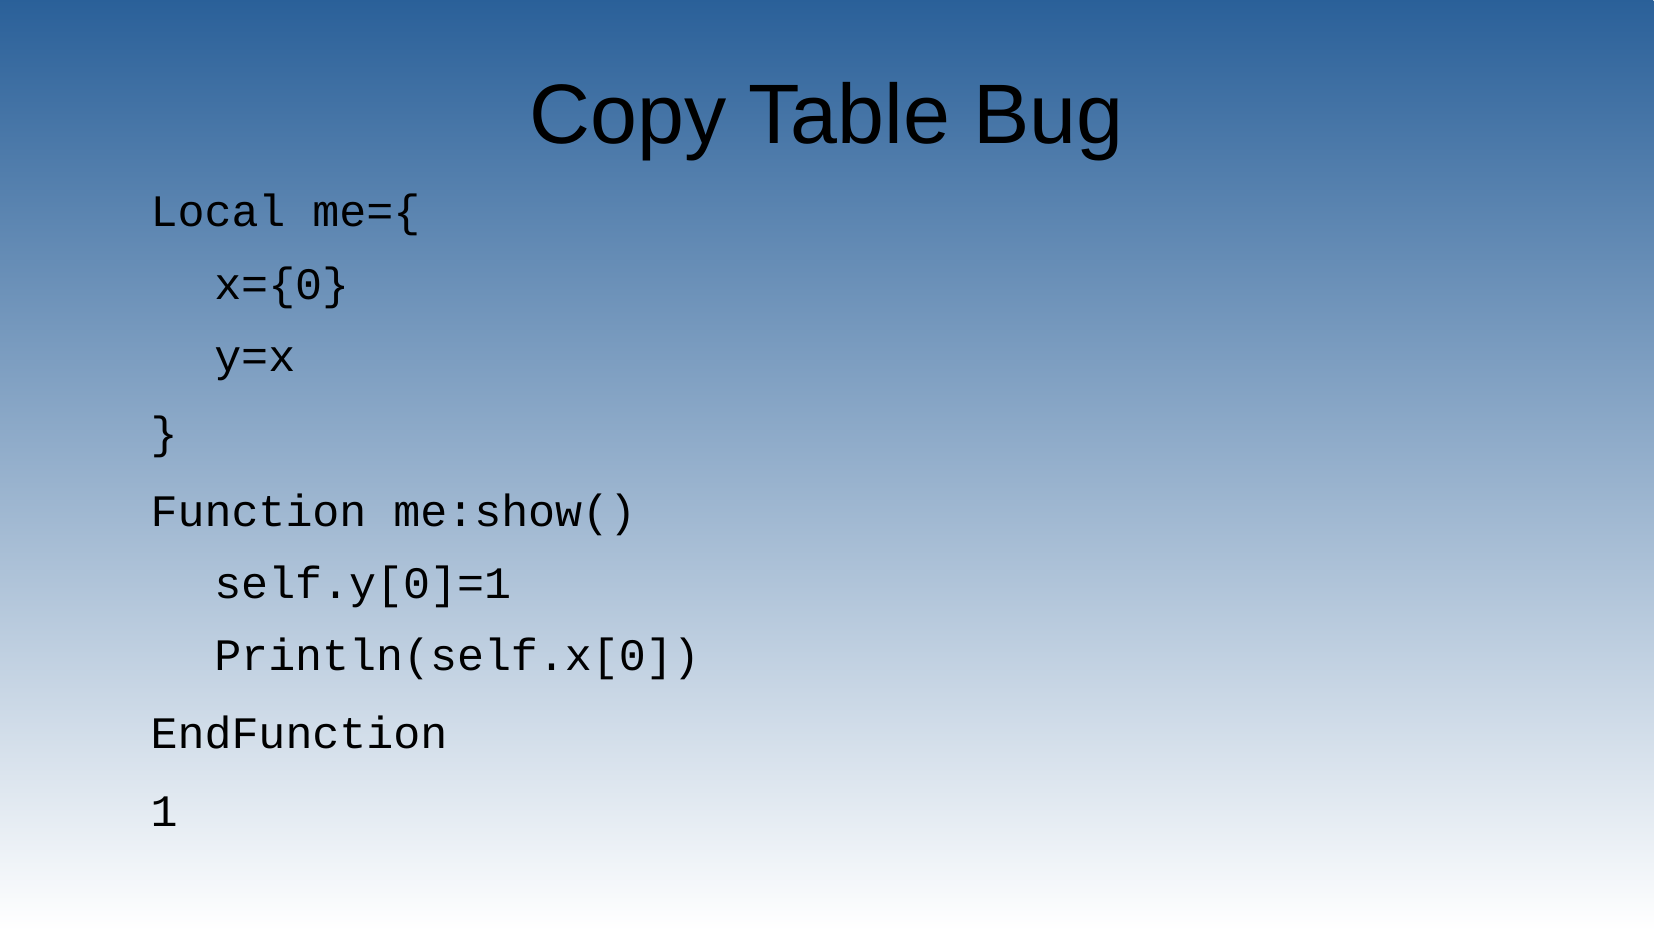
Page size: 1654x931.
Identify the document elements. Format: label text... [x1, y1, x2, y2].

title Copy Table Bug [82, 37, 1571, 193]
list Local me={ x={0} y=x } Function me:show() self.y[0]=1 Println(self.x[0]) EndFunction 1 [86, 189, 1576, 844]
